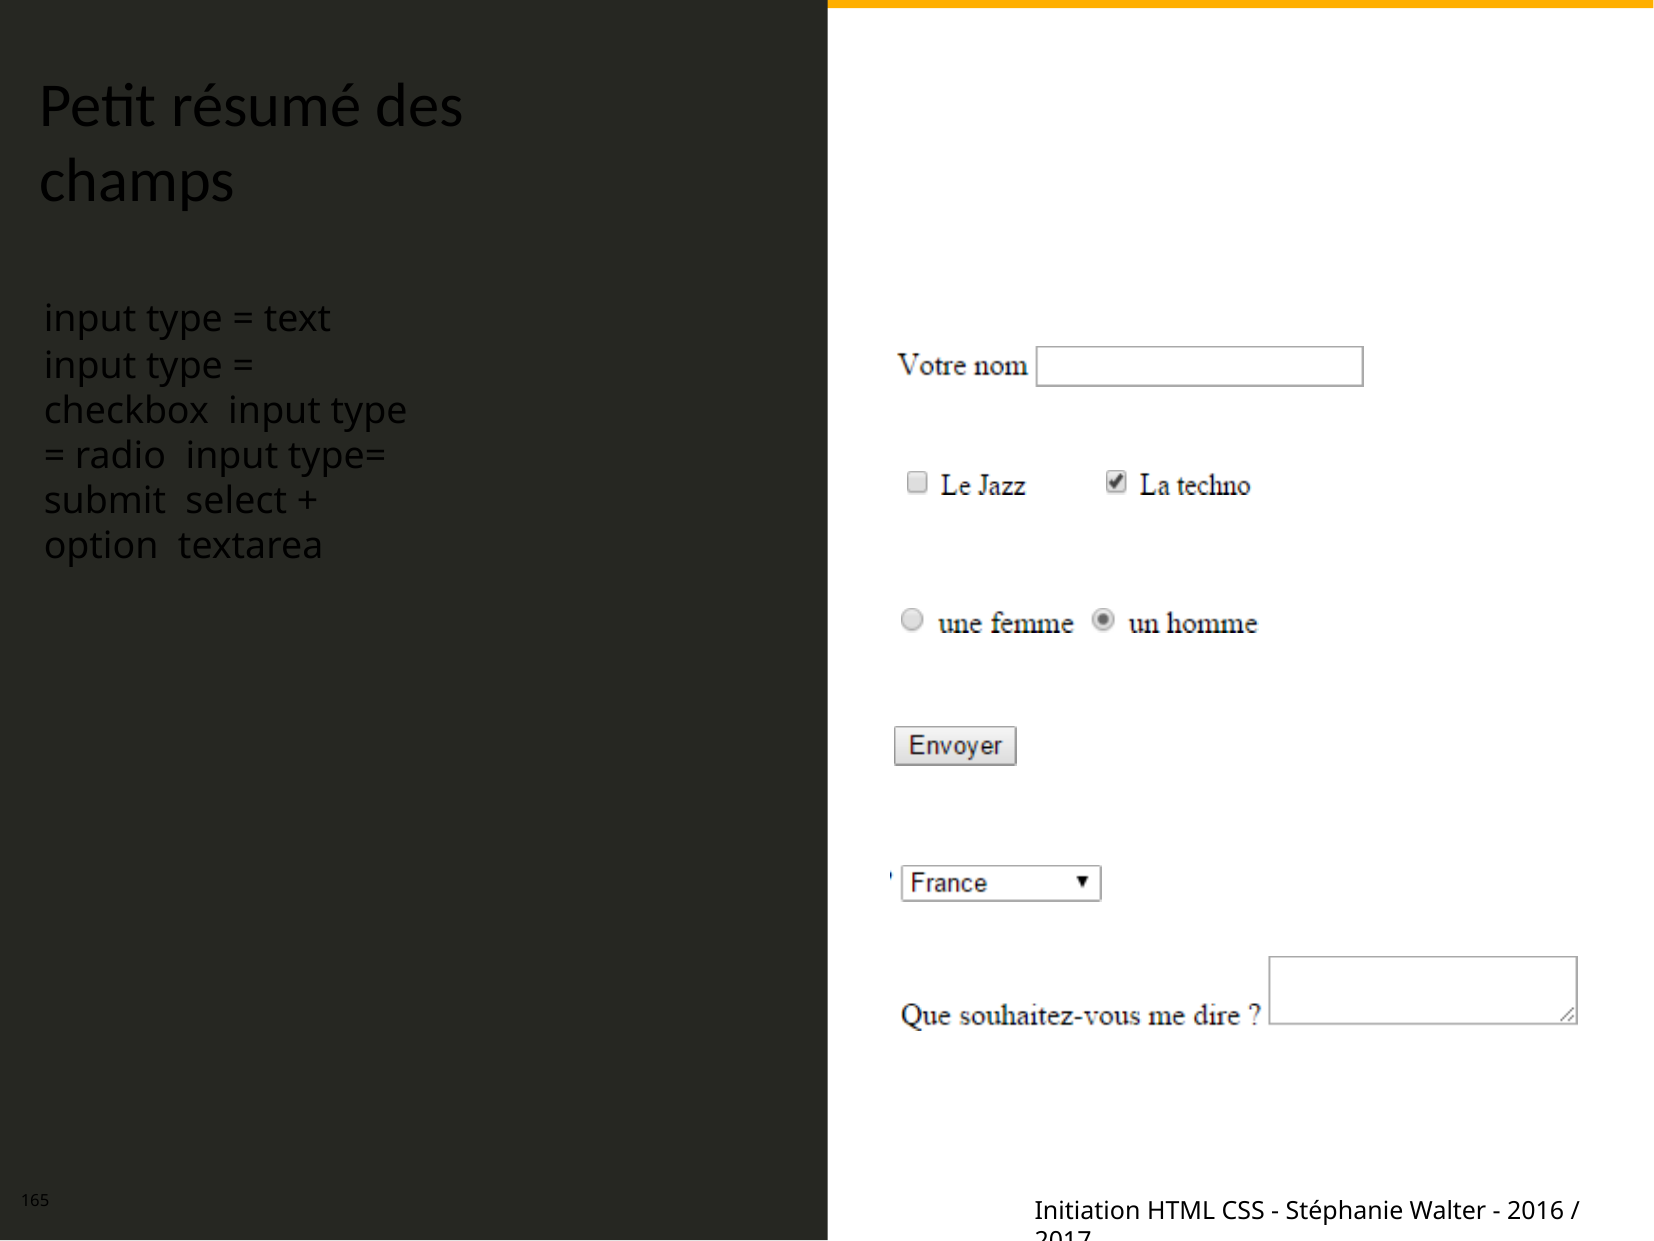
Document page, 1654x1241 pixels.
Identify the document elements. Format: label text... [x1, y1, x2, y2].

picture [890, 865, 1102, 902]
picture [901, 608, 1259, 633]
text_box 165 [18, 1188, 51, 1211]
picture [901, 956, 1578, 1031]
text_box input type = text input type = checkbox input type = radio input type= submit select + option textarea [41, 291, 410, 566]
text_box Initiation HTML CSS - Stéphanie Walter - 2016 / 2017 [1032, 1192, 1631, 1241]
picture [896, 346, 1364, 387]
title Petit résumé des champs [37, 56, 543, 272]
picture [907, 471, 1027, 495]
text_box [0, 0, 828, 1241]
picture [1106, 470, 1252, 495]
picture [894, 726, 1017, 766]
